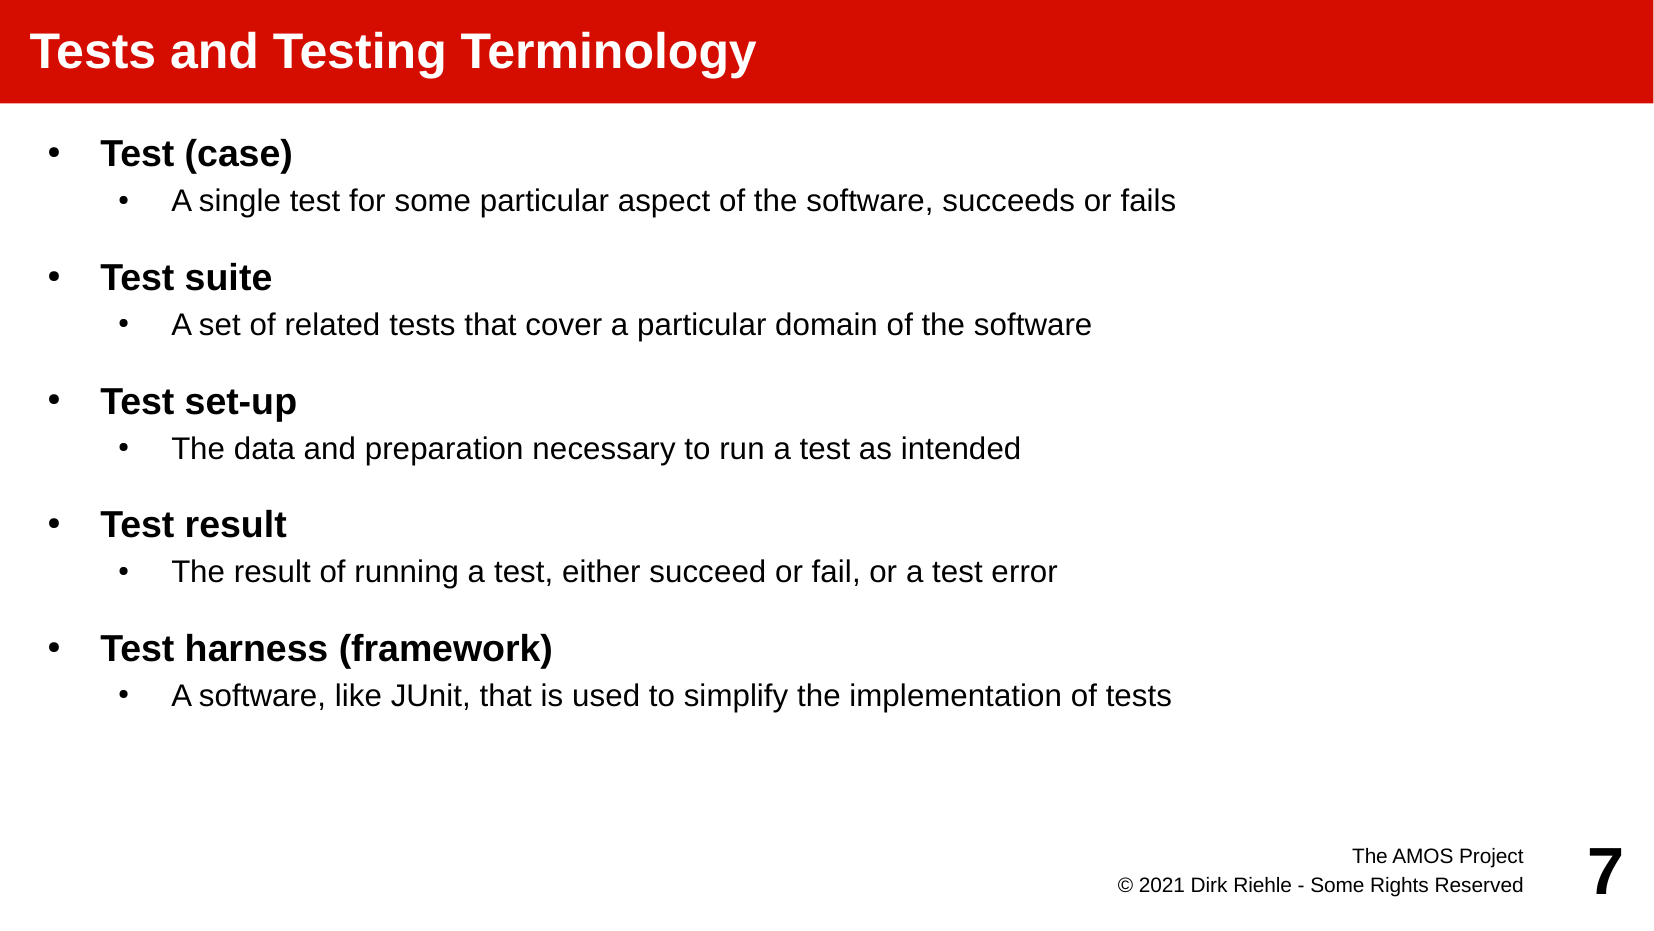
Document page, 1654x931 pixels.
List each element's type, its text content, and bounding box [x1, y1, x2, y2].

title Tests and Testing Terminology [0, 0, 1654, 104]
list Test (case) A single test for some particular aspect of the software, succeeds or fails Test suite A set of related tests that cover a particular domain of the software Test set-up The data and preparation necessary to run a test as intended Test result The result of running a test, either succeed or fail, or a test error Test harness (framework) A software, like JUnit, that is used to simplify the implementation of tests [29, 132, 1625, 813]
